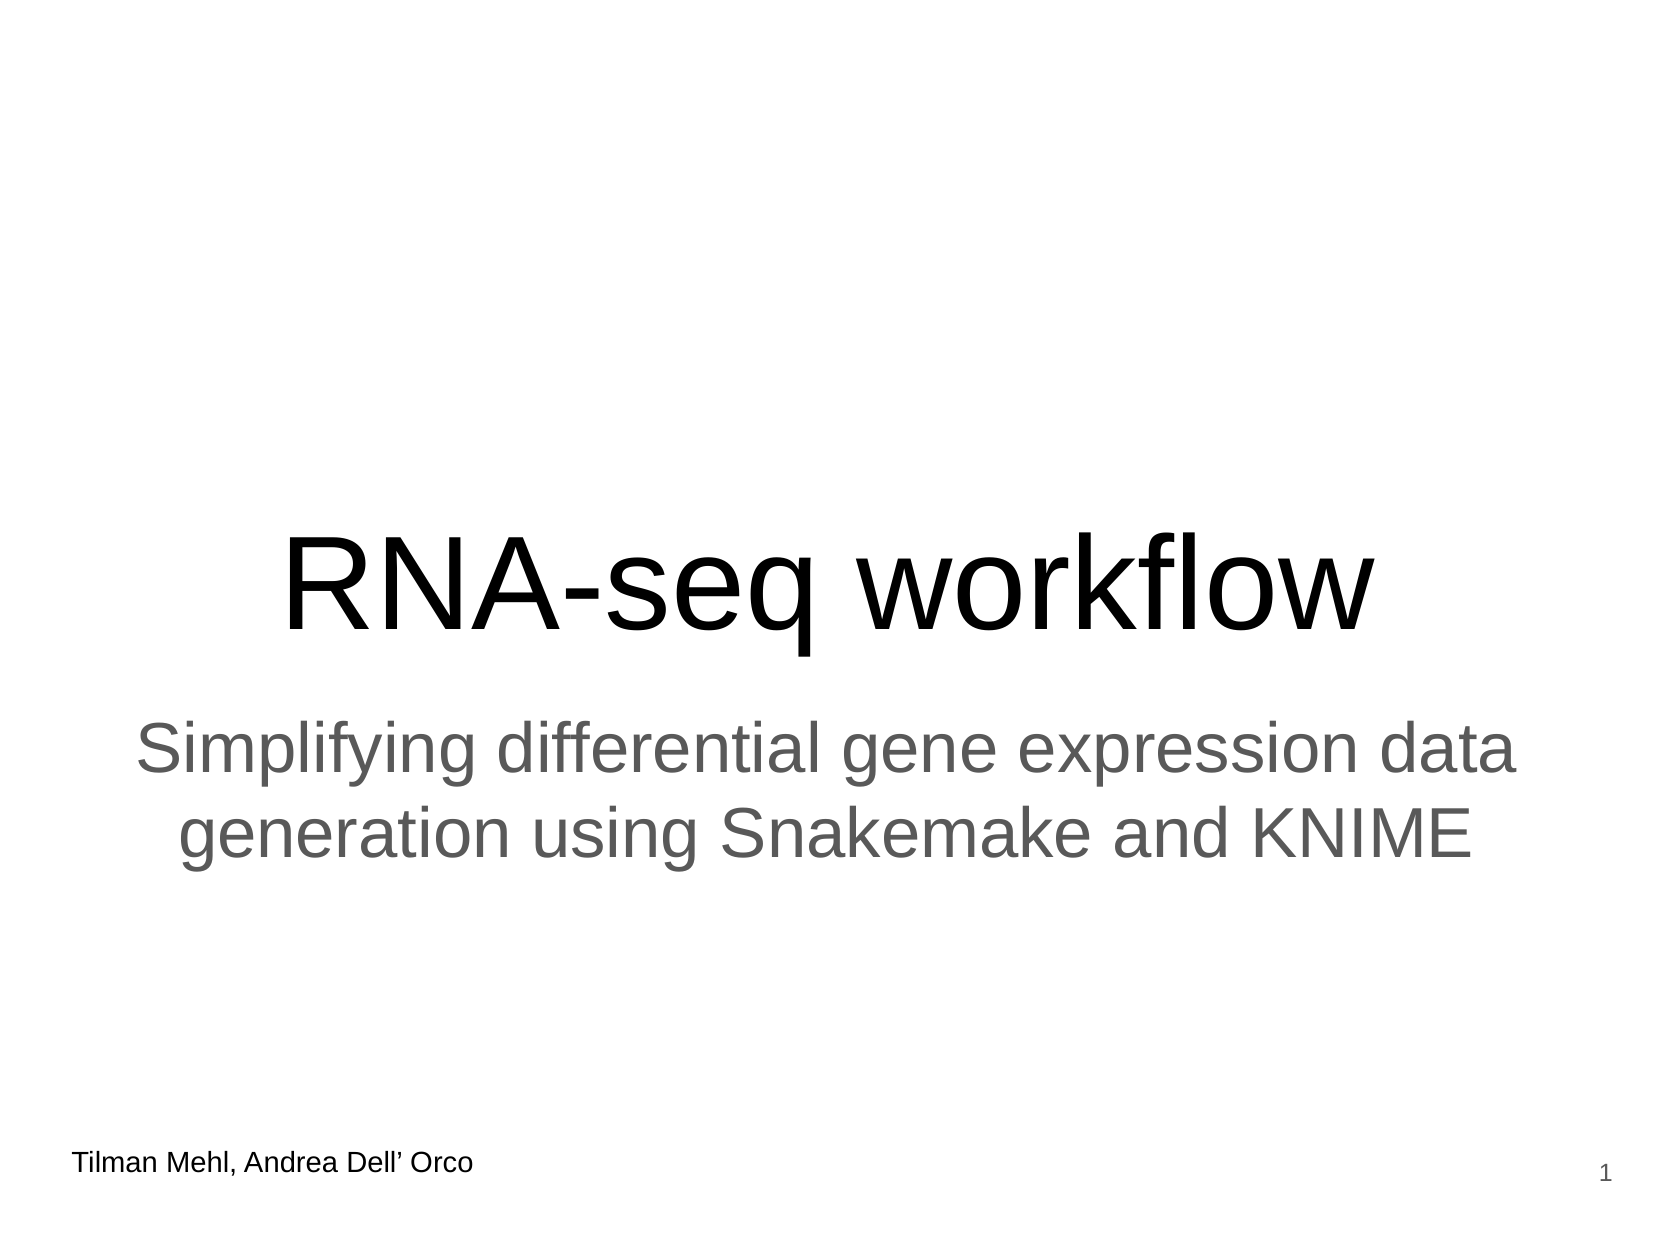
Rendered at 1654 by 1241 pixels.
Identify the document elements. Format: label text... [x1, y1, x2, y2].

text_box Tilman Mehl, Andrea Dell’ Orco [56, 1128, 1598, 1240]
slide_number <number> [1532, 1124, 1632, 1220]
subtitle Simplifying differential gene expression data generation using Snakemake and KNIME [56, 683, 1598, 875]
title RNA-seq workflow [56, 179, 1598, 675]
